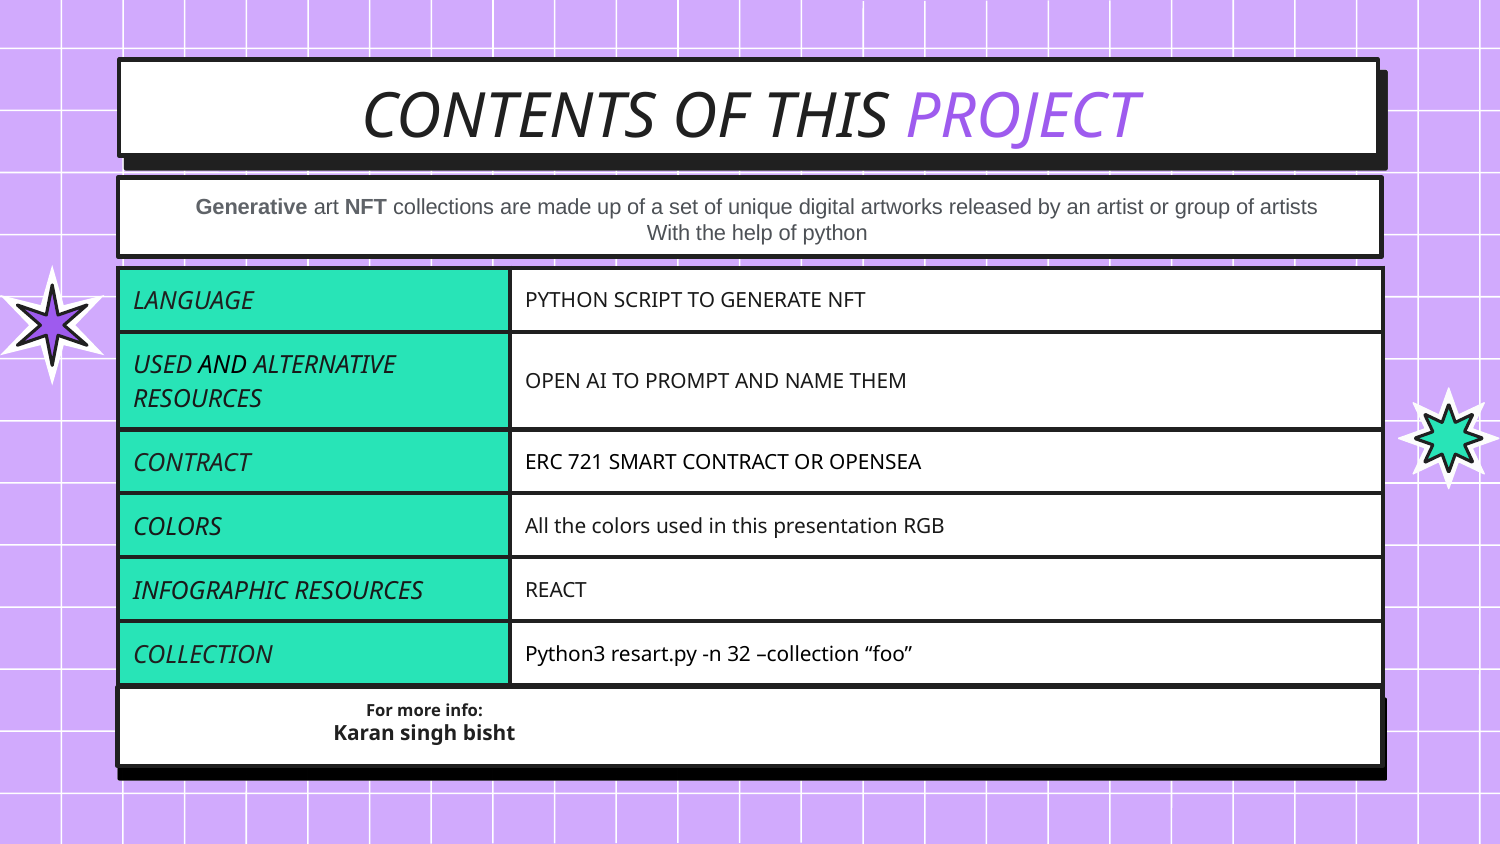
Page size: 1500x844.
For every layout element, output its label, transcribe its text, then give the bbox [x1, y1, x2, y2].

table_cell ERC 721 SMART CONTRACT OR OPENSEA [512, 432, 1381, 491]
table_cell Python3 resart.py -n 32 –collection “foo” [512, 623, 1381, 683]
text_box [1398, 387, 1500, 490]
table_cell USED AND ALTERNATIVE RESOURCES [120, 334, 508, 427]
title CONTENTS OF THIS PROJECT [118, 60, 1382, 155]
table_cell CONTRACT [120, 432, 508, 491]
text_box [0, 264, 105, 386]
table_cell INFOGRAPHIC RESOURCES [120, 559, 508, 619]
table_cell REACT [512, 559, 1381, 619]
table_cell COLLECTION [120, 623, 508, 683]
table_header PYTHON SCRIPT TO GENERATE NFT [512, 270, 1381, 330]
table_cell All the colors used in this presentation RGB [512, 495, 1381, 555]
table_cell OPEN AI TO PROMPT AND NAME THEM [512, 334, 1381, 427]
table_cell COLORS [120, 495, 508, 555]
text_box [117, 687, 1383, 766]
text_box Generative art NFT collections are made up of a set of unique digital artworks released by an artist or group of artists With the help of python [118, 177, 1382, 257]
text_box For more info: Karan singh bisht [144, 684, 705, 761]
table_header LANGUAGE [120, 270, 508, 330]
